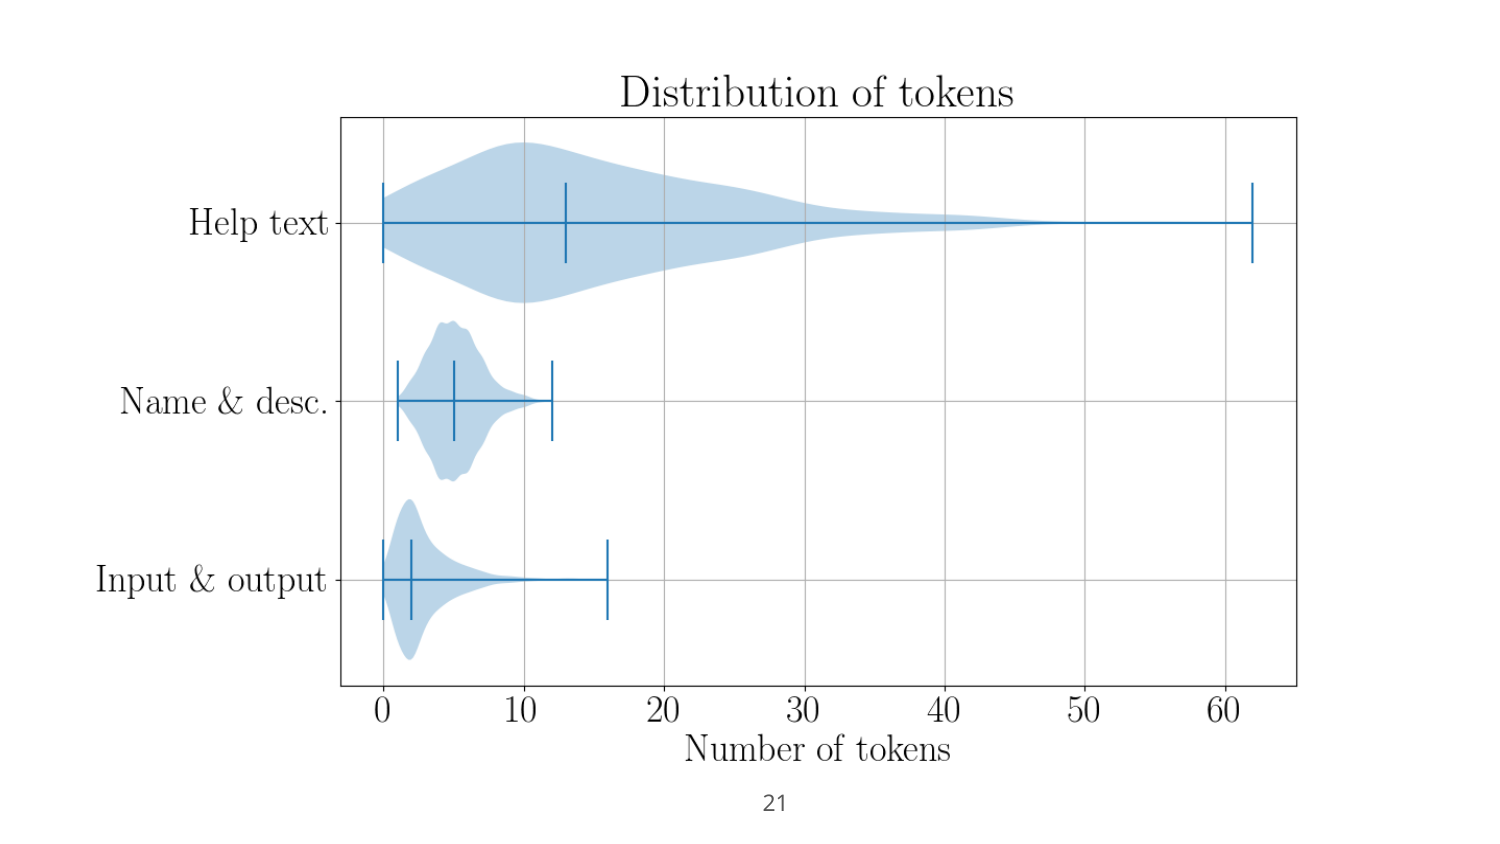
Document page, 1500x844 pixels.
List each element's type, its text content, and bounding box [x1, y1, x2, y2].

picture [67, 26, 1433, 781]
slide_number <number> [714, 771, 805, 837]
